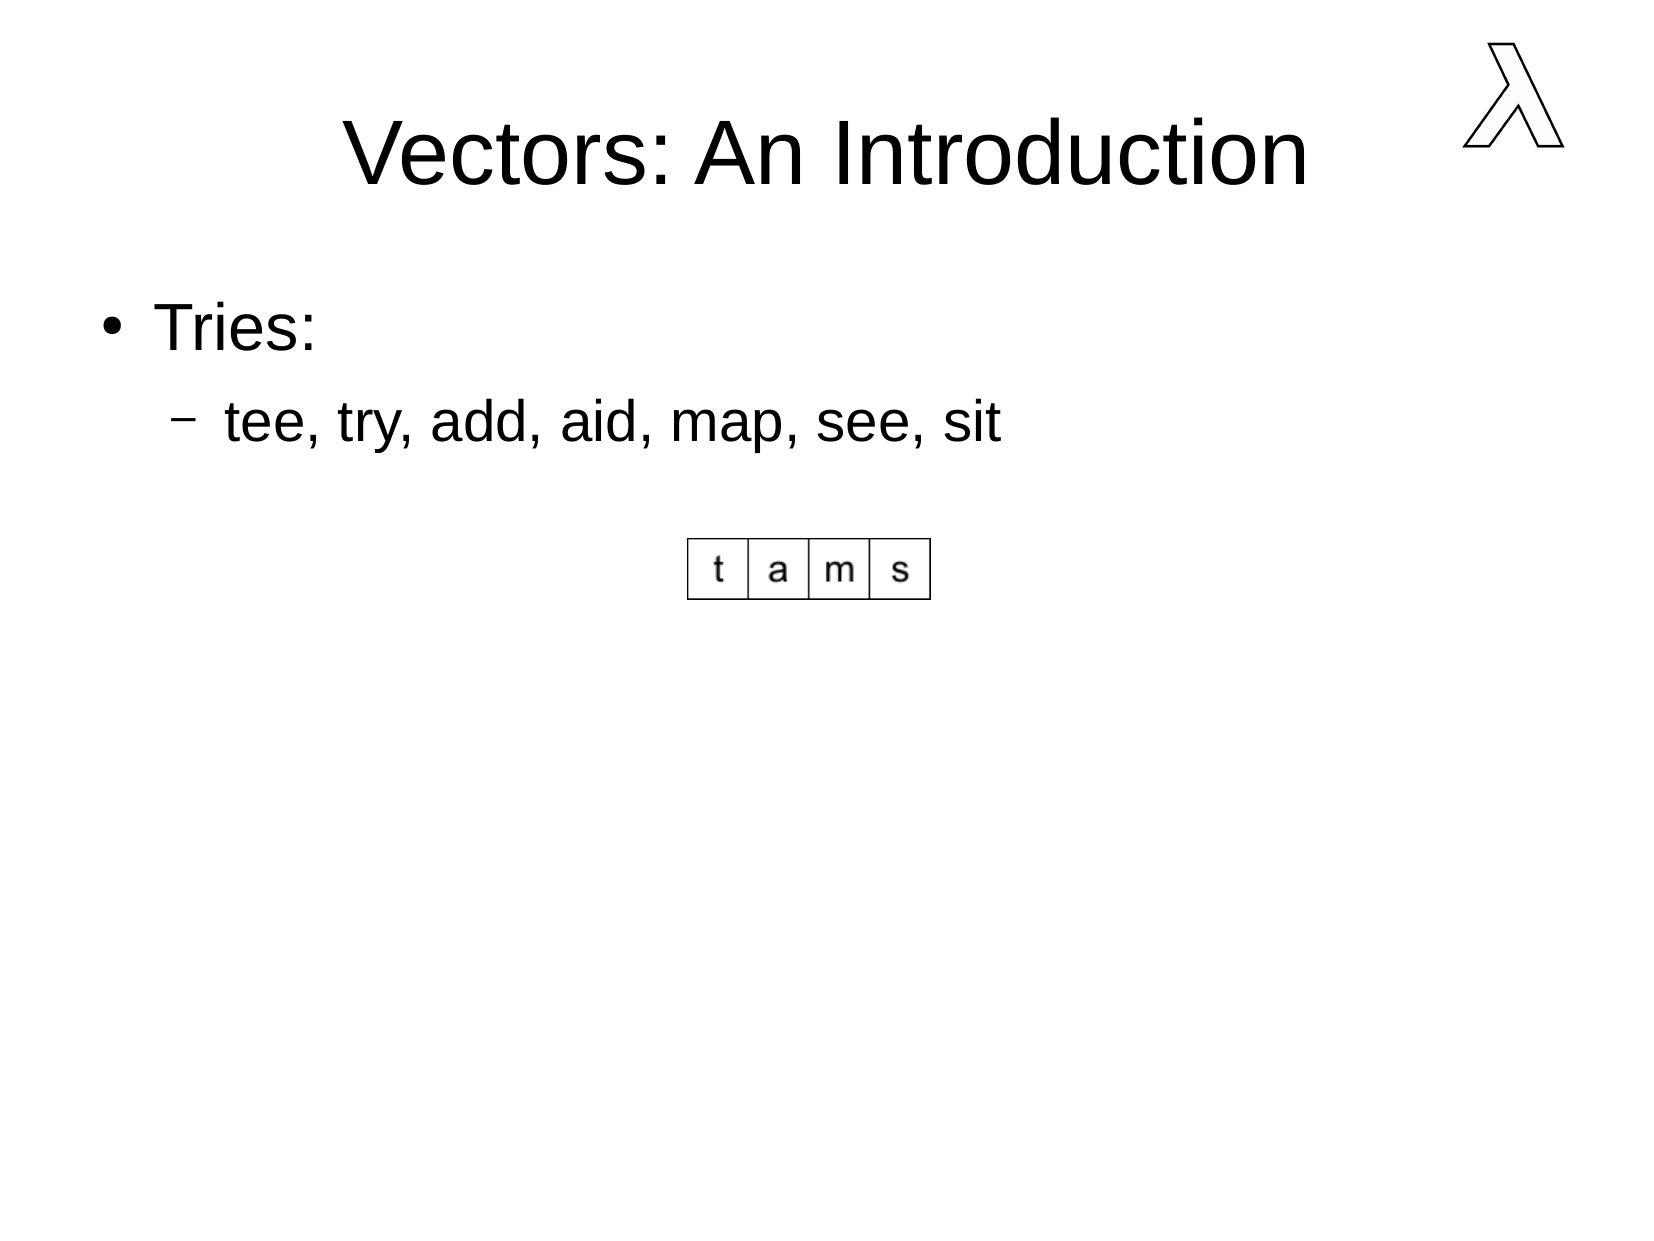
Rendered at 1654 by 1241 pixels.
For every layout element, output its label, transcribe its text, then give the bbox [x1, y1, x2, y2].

list Tries: tee, try, add, aid, map, see, sit [82, 290, 1571, 1010]
picture [687, 538, 931, 601]
picture [1440, 40, 1587, 151]
title Vectors: An Introduction [82, 49, 1571, 257]
